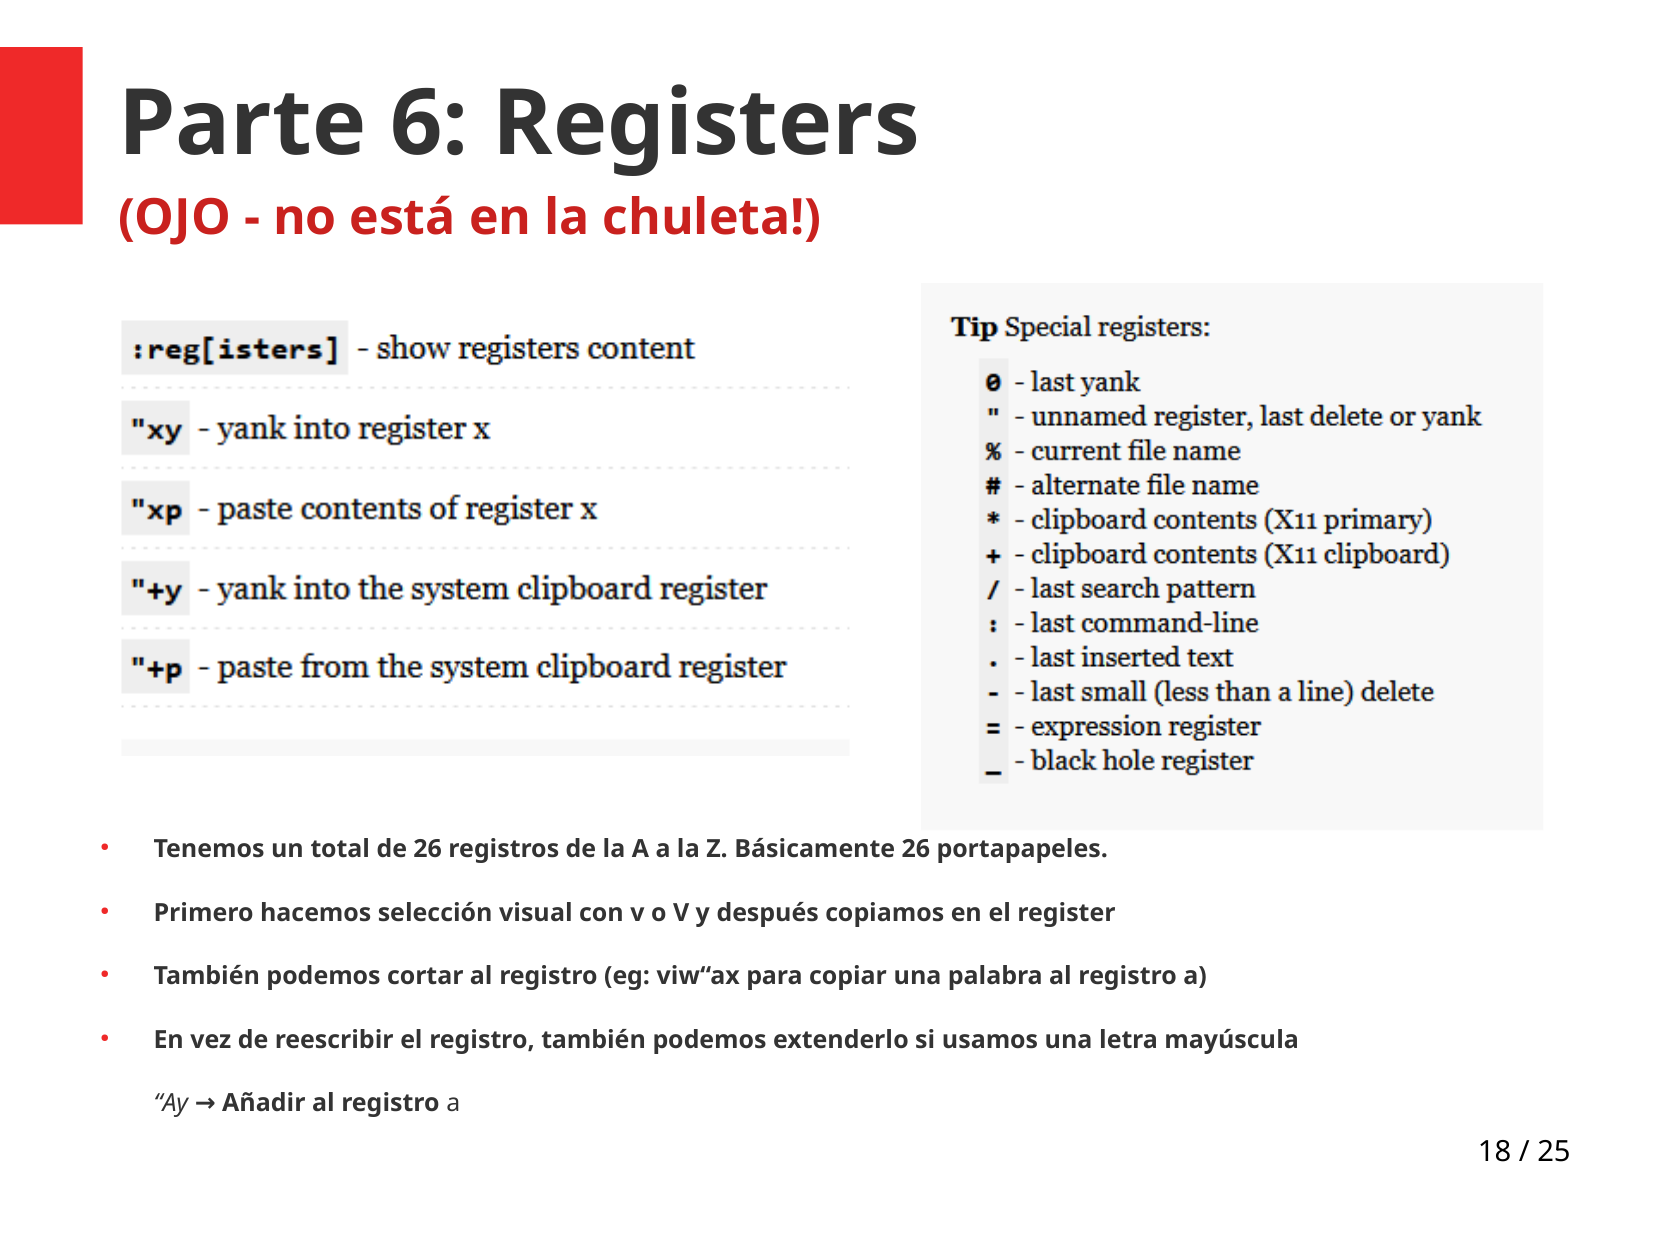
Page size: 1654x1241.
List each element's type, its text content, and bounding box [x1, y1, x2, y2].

picture [106, 295, 864, 756]
list Tenemos un total de 26 registros de la A a la Z. Básicamente 26 portapapeles. Primero hacemos selección visual con v o V y después copiamos en el register También podemos cortar al registro (eg: viw“ax para copiar una palabra al registro a) En vez de reescribir el registro, también podemos extenderlo si usamos una letra mayúscula “Ay → Añadir al registro a [82, 767, 1489, 1134]
title Parte 6: Registers (OJO - no está en la chuleta!) [118, 49, 1571, 257]
picture [921, 283, 1571, 839]
